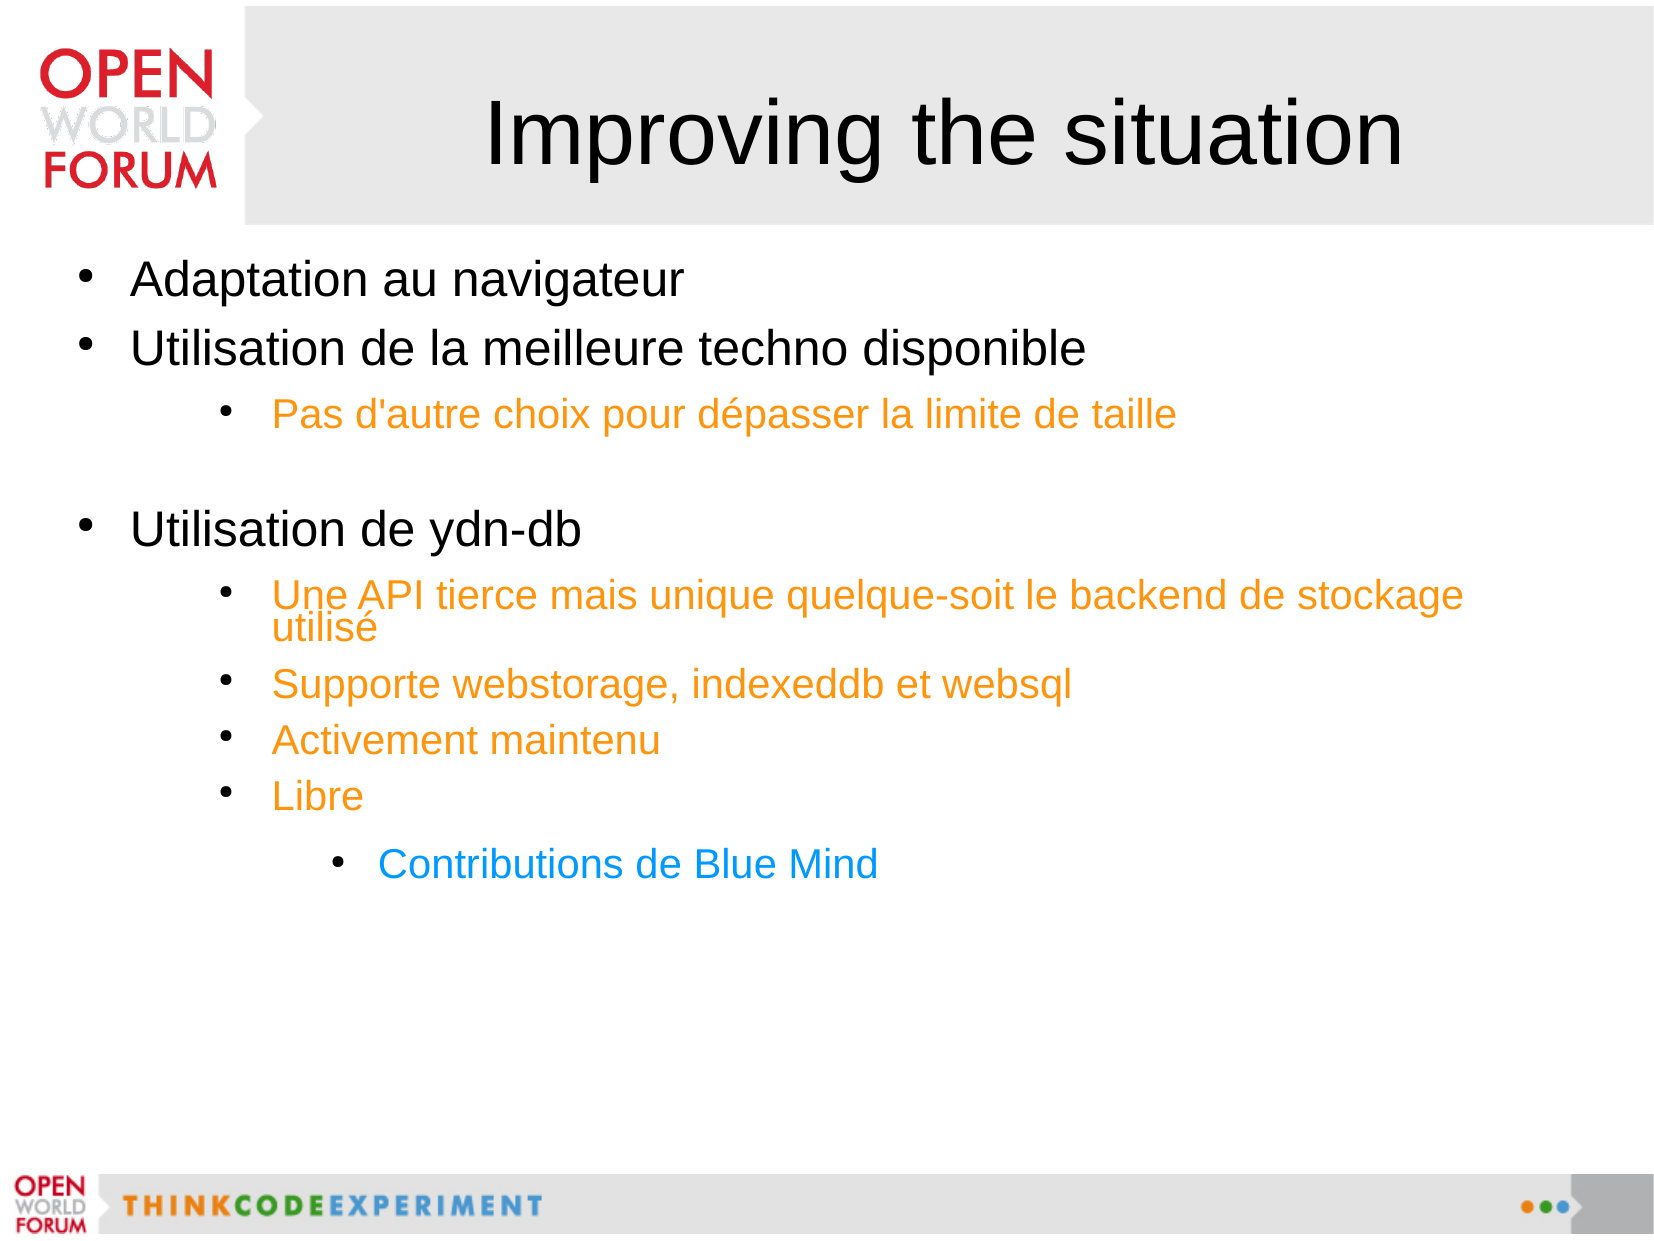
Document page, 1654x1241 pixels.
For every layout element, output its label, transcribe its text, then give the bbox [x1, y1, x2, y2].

picture [0, 1174, 1654, 1234]
picture [11, 6, 1654, 225]
list Adaptation au navigateur Utilisation de la meilleure techno disponible Pas d'autre choix pour dépasser la limite de taille Utilisation de ydn-db Une API tierce mais unique quelque-soit le backend de stockage utilisé Supporte webstorage, indexeddb et websql Activement maintenu Libre Contributions de Blue Mind [59, 265, 1548, 1085]
title Improving the situation [295, 29, 1595, 237]
